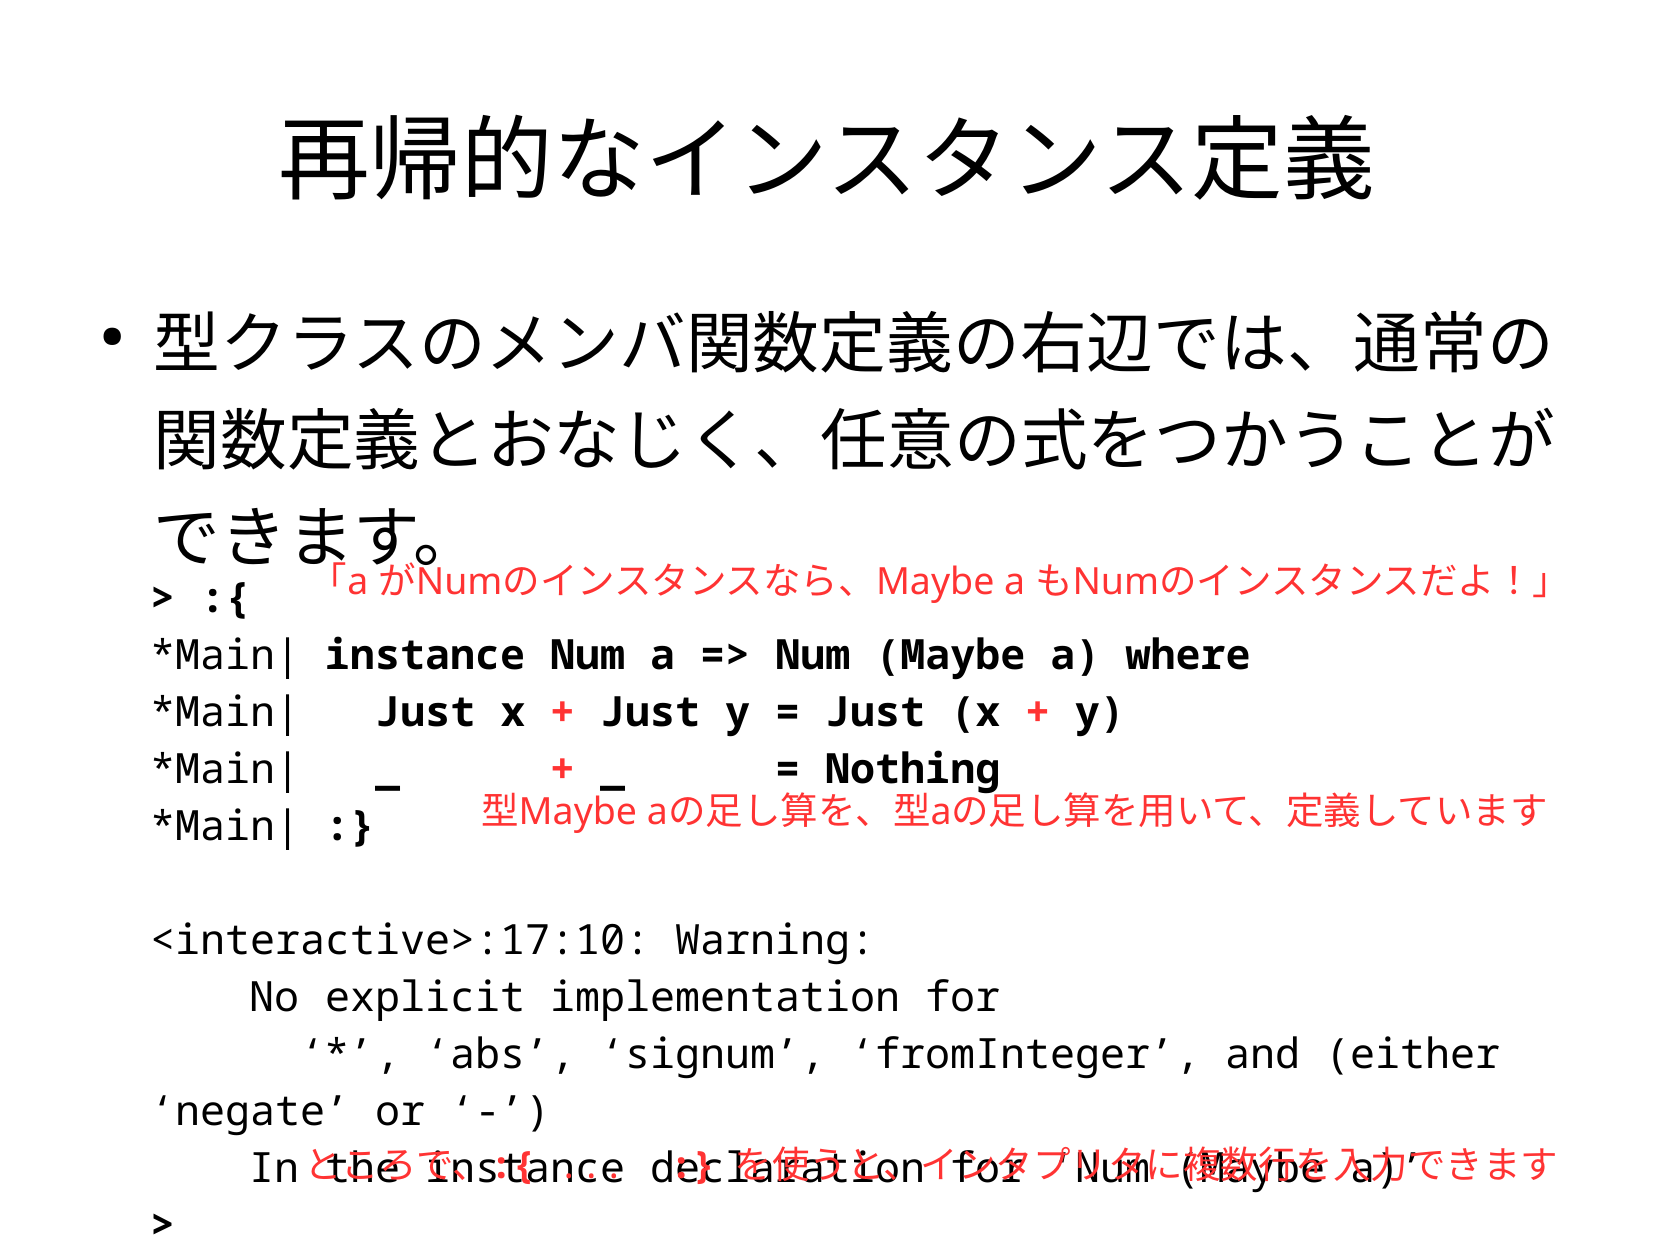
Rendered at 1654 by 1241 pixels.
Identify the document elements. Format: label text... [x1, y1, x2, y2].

text_box > :{ *Main| instance Num a => Num (Maybe a) where *Main| Just x + Just y = Just (x + y) *Main| _ + _ = Nothing *Main| :} <interactive>:17:10: Warning: No explicit implementation for ‘*’, ‘abs’, ‘signum’, ‘fromInteger’, and (either ‘negate’ or ‘-’) In the instance declaration for ‘Num (Maybe a)’ > [135, 560, 1548, 1236]
text_box ところで、:{ ... :} を使うと、インタプリタに複数行を入力できます [289, 1127, 1595, 1187]
list 型クラスのメンバ関数定義の右辺では、通常の関数定義とおなじく、任意の式をつかうことができます。 [82, 290, 1571, 1010]
text_box 型Maybe aの足し算を、型aの足し算を用いて、定義しています [466, 773, 1547, 827]
text_box 「a がNumのインスタンスなら、Maybe a もNumのインスタンスだよ！」 [295, 543, 1525, 596]
title 再帰的なインスタンス定義 [82, 49, 1571, 257]
